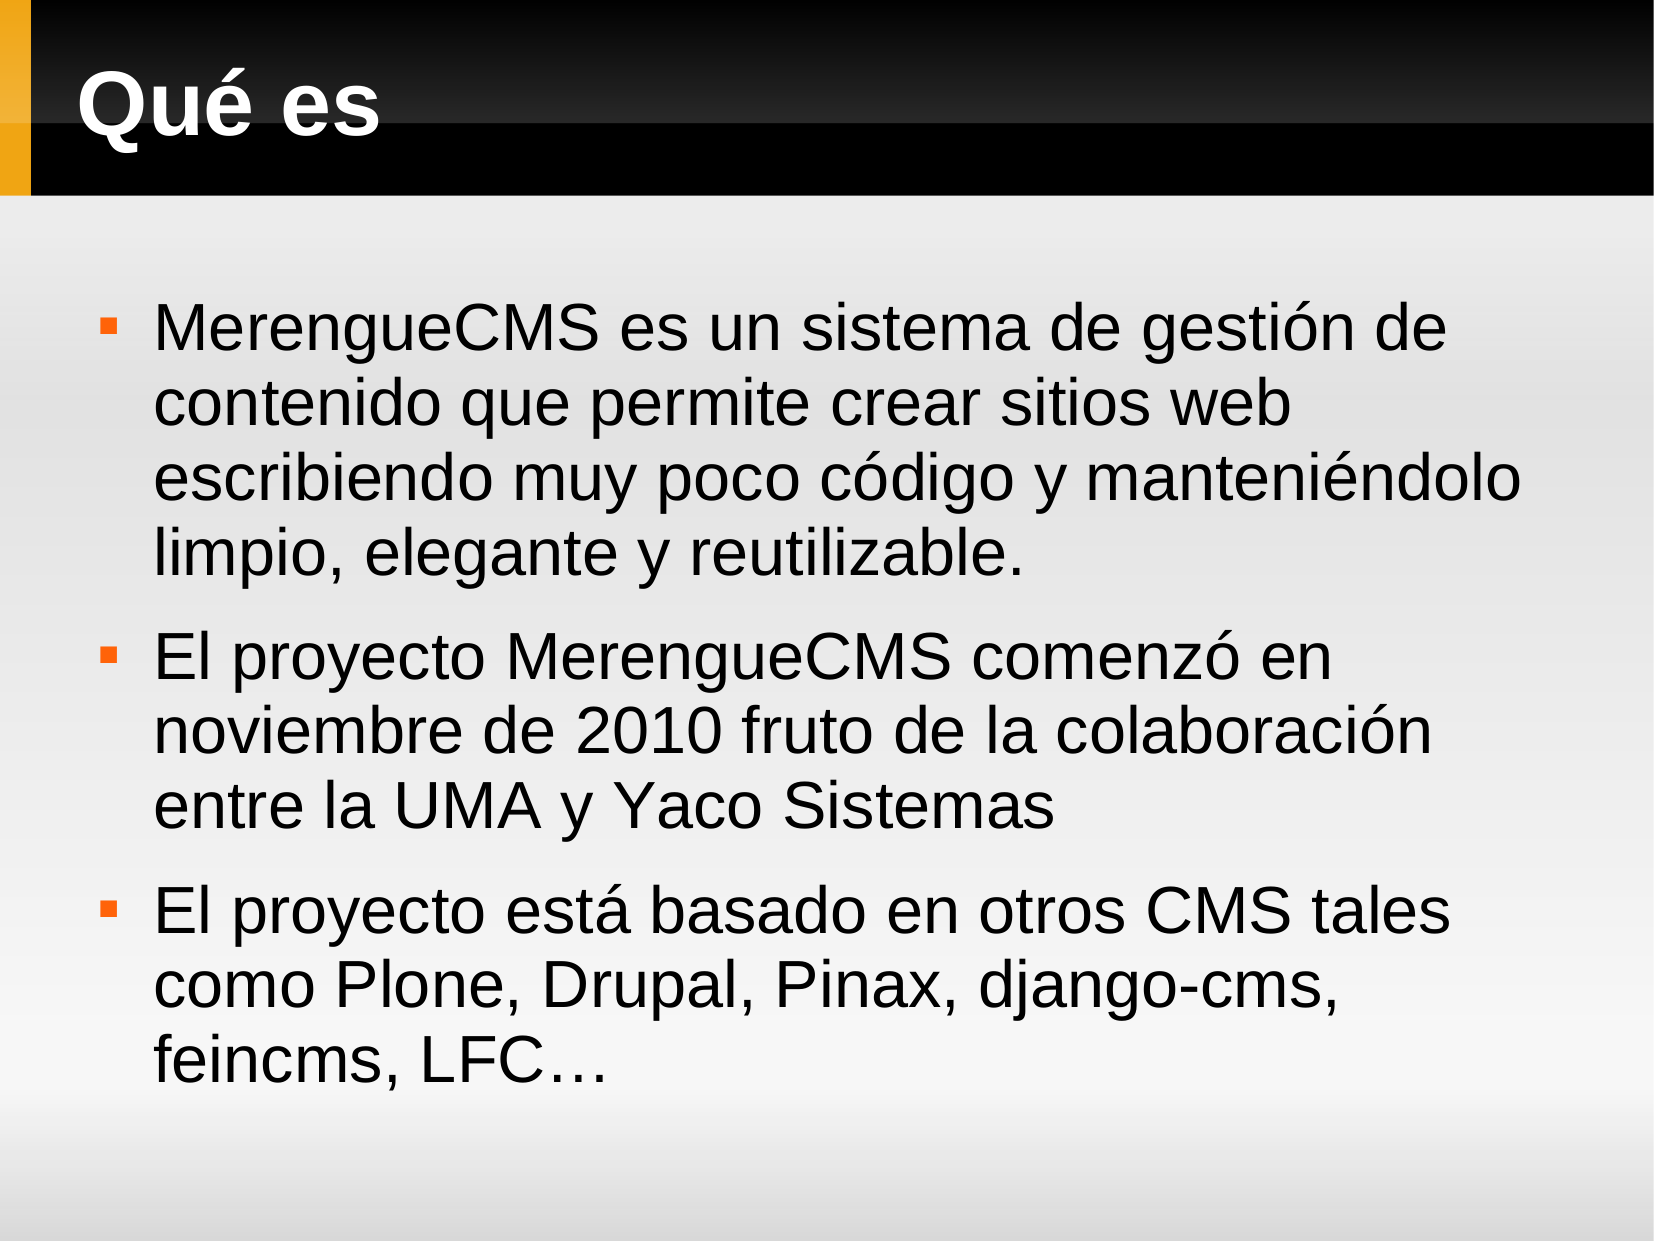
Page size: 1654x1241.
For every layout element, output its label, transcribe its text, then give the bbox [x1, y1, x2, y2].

list MerengueCMS es un sistema de gestión de contenido que permite crear sitios web escribiendo muy poco código y manteniéndolo limpio, elegante y reutilizable. El proyecto MerengueCMS comenzó en noviembre de 2010 fruto de la colaboración entre la UMA y Yaco Sistemas El proyecto está basado en otros CMS tales como Plone, Drupal, Pinax, django-cms, feincms, LFC… [82, 290, 1571, 1202]
title Qué es [76, 0, 1565, 208]
picture [0, 0, 1654, 1241]
